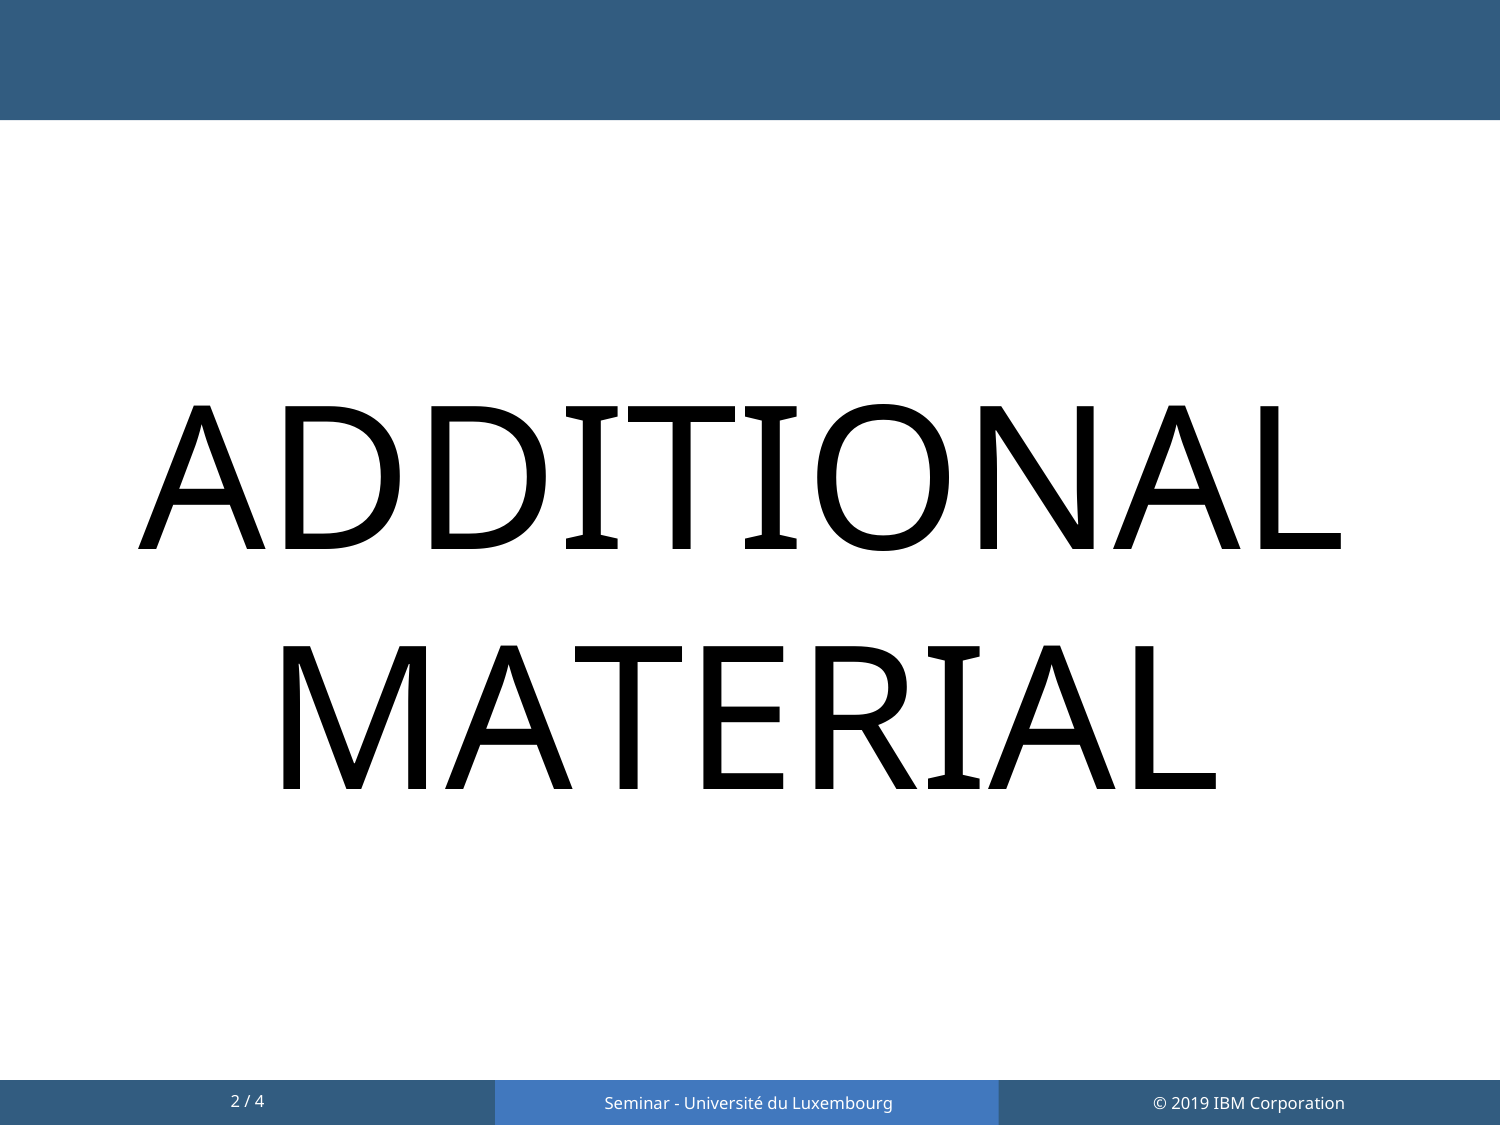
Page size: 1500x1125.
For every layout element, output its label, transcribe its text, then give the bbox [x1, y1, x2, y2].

list ADDITIONAL MATERIAL [45, 165, 1441, 1036]
